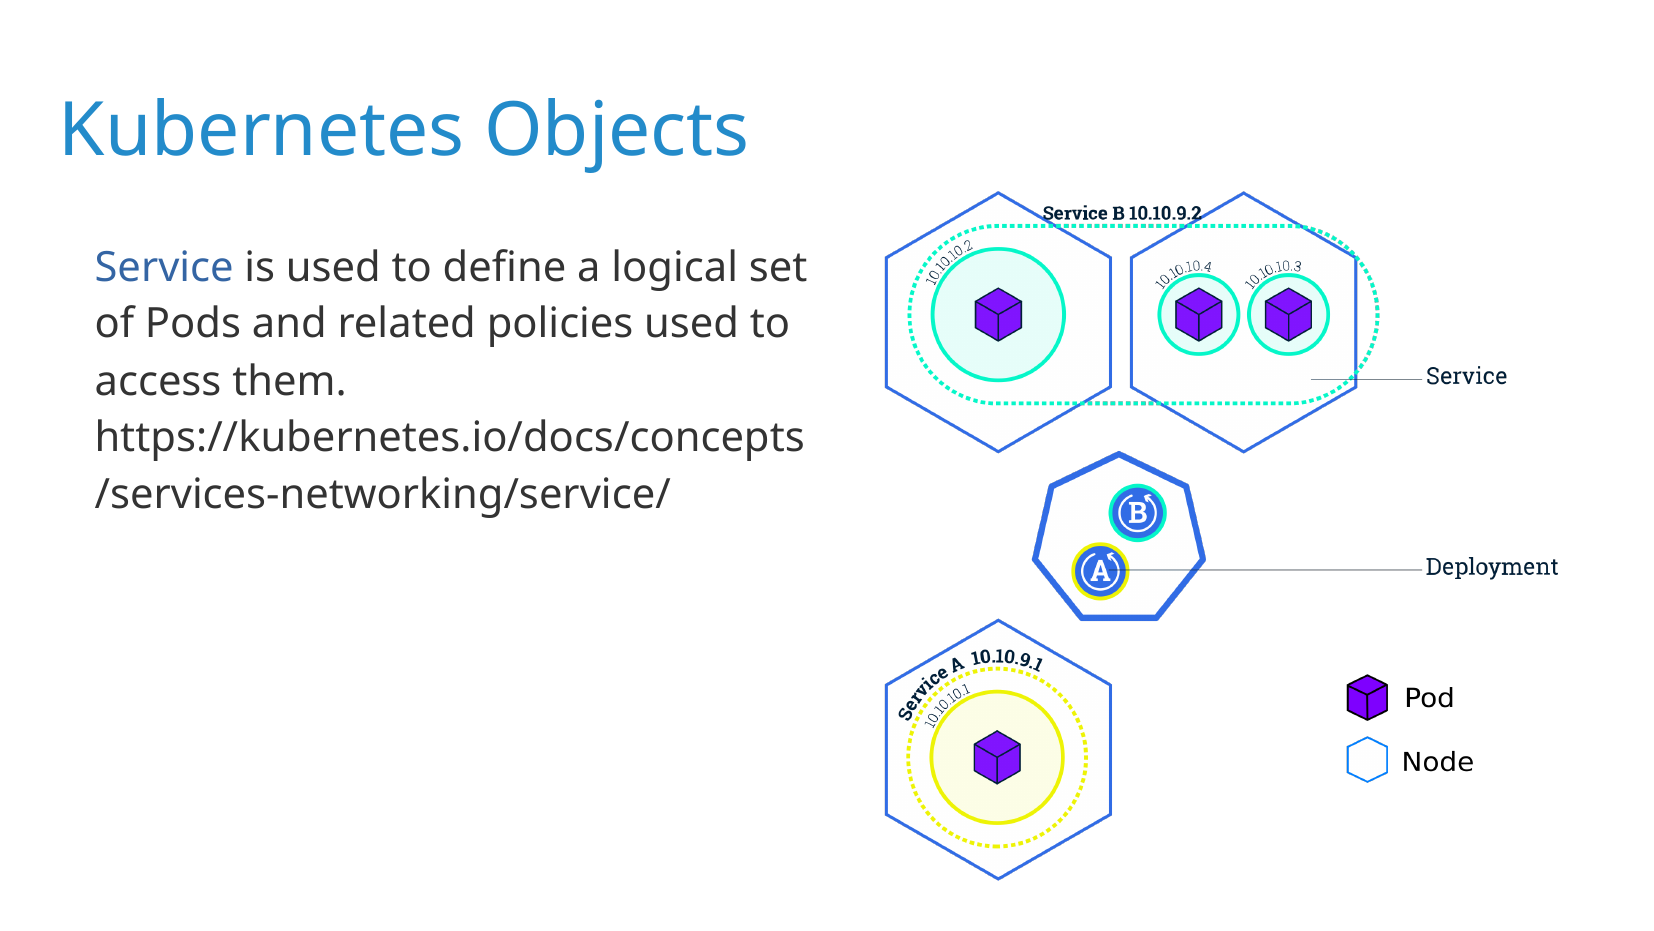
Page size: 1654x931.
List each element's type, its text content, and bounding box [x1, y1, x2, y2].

list Service is used to define a logical set of Pods and related policies used to access them. https://kubernetes.io/docs/concepts/services-networking/service/ [59, 236, 815, 839]
picture [829, 170, 1589, 892]
title Kubernetes Objects [59, 59, 1595, 178]
